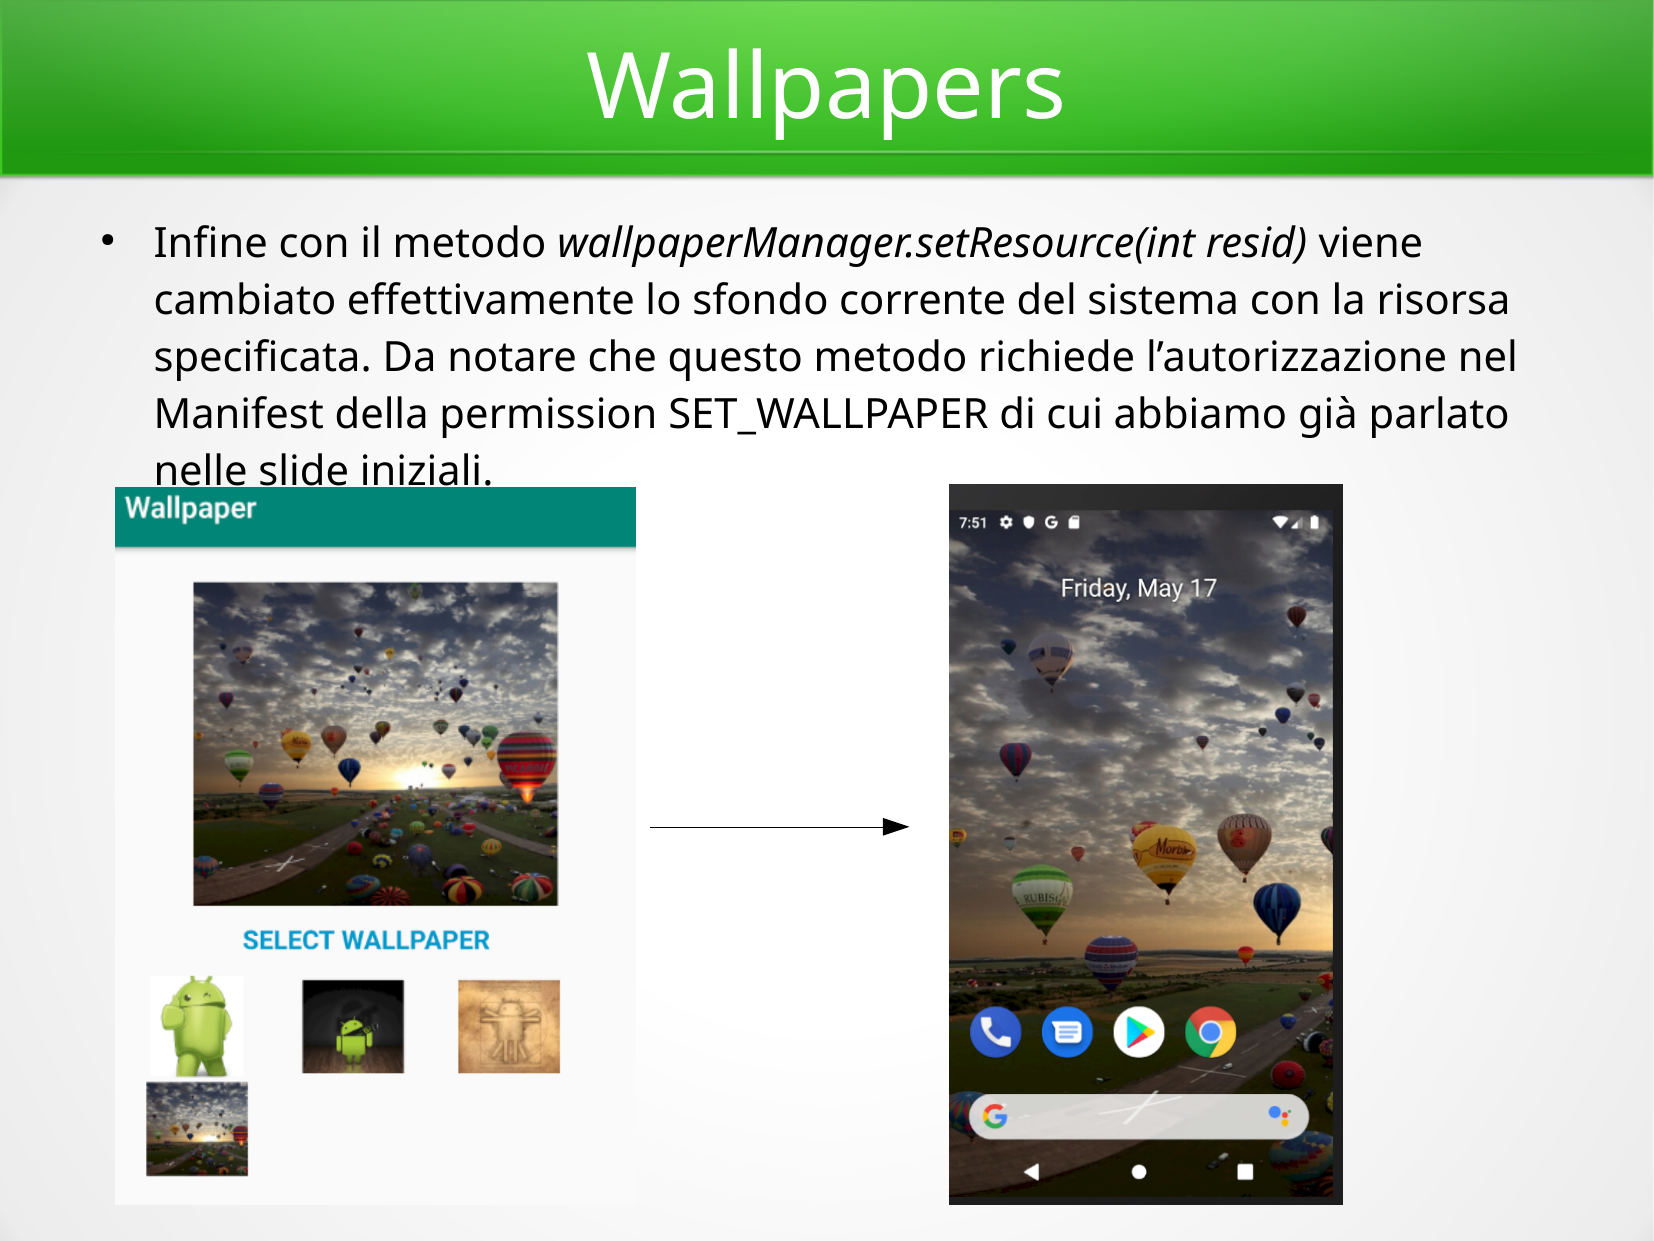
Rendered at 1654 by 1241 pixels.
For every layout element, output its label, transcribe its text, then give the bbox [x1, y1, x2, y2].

list [82, 443, 1571, 804]
list Infine con il metodo wallpaperManager.setResource(int resid) viene cambiato effettivamente lo sfondo corrente del sistema con la risorsa specificata. Da notare che questo metodo richiede l’autorizzazione nel Manifest della permission SET_WALLPAPER di cui abbiamo già parlato nelle slide iniziali. [82, 212, 1571, 443]
picture [0, 0, 1654, 1241]
title Wallpapers [82, 11, 1571, 154]
